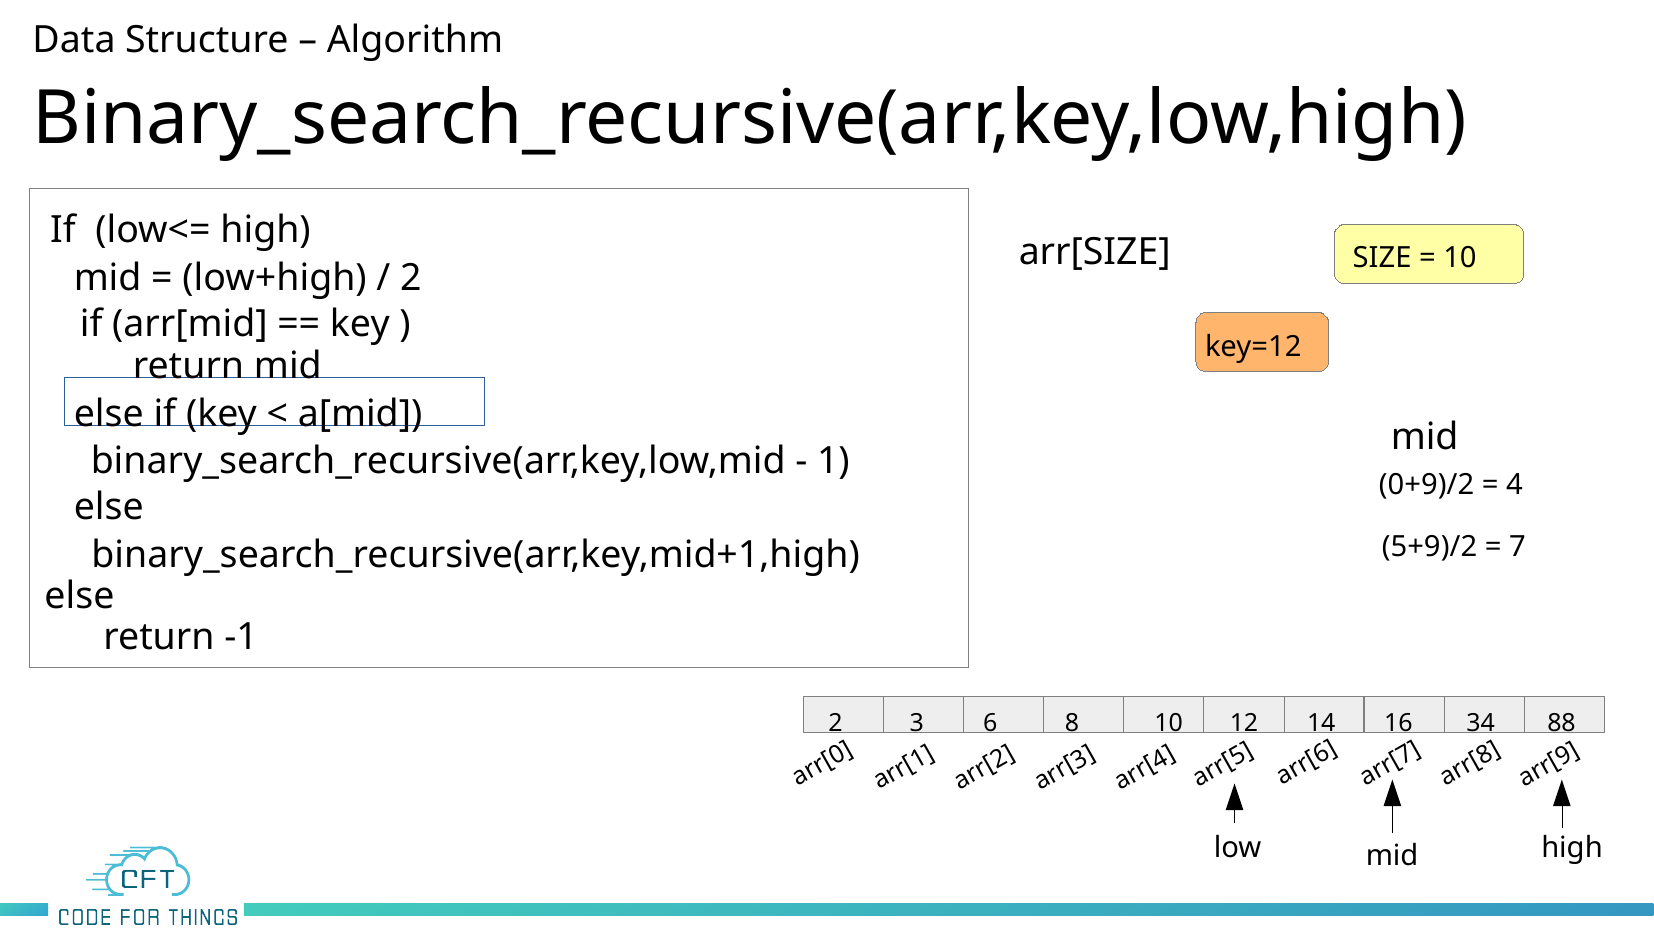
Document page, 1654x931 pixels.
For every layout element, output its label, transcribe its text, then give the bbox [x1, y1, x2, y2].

text_box key=12 [1190, 318, 1335, 402]
text_box 3 [894, 697, 948, 742]
text_box return mid [118, 330, 367, 390]
text_box arr[7] [1341, 746, 1451, 811]
text_box 12 [1215, 697, 1277, 742]
text_box [29, 579, 969, 668]
text_box (5+9)/2 = 7 [1367, 517, 1571, 567]
text_box arr[3] [1010, 739, 1127, 816]
text_box arr[2] [929, 737, 1039, 812]
text_box arr[9] [1494, 704, 1625, 808]
title Data Structure – Algorithm Binary_search_recursive(arr,key,low,high) [32, 0, 1654, 199]
text_box arr[8] [1422, 733, 1526, 808]
picture [59, 846, 237, 925]
text_box 8 [1049, 697, 1112, 742]
text_box low [1199, 819, 1294, 869]
text_box 16 [1369, 697, 1443, 749]
text_box else if (key < a[mid]) [59, 378, 556, 438]
text_box binary_search_recursive(arr,key,mid+1,high) [76, 519, 975, 579]
text_box arr[5] [1175, 733, 1291, 805]
text_box arr[0] [767, 733, 880, 807]
text_box else [59, 472, 178, 531]
text_box [867, 696, 1605, 733]
text_box If (low<= high) [35, 194, 367, 254]
text_box 6 [968, 697, 1031, 742]
text_box 10 [1139, 697, 1204, 742]
text_box if (arr[mid] == key ) [64, 289, 491, 348]
text_box [1334, 224, 1524, 284]
text_box return -1 [88, 602, 290, 661]
text_box arr[6] [1255, 733, 1385, 811]
text_box arr[1] [849, 733, 958, 811]
text_box SIZE = 10 [1338, 228, 1518, 278]
text_box [1196, 312, 1328, 318]
text_box 88 [1532, 697, 1595, 749]
text_box [803, 696, 813, 733]
text_box 2 [813, 696, 867, 741]
text_box high [1526, 819, 1625, 869]
text_box arr[4] [1098, 740, 1203, 811]
text_box mid [1376, 402, 1477, 455]
text_box mid [1351, 826, 1441, 884]
text_box 34 [1451, 697, 1514, 749]
text_box arr[SIZE] [1003, 217, 1217, 284]
text_box else [29, 561, 148, 620]
text_box binary_search_recursive(arr,key,low,mid - 1) [76, 425, 945, 485]
text_box [29, 188, 969, 561]
text_box 14 [1292, 697, 1354, 749]
text_box (0+9)/2 = 4 [1364, 455, 1569, 505]
text_box mid = (low+high) / 2 [59, 242, 497, 302]
